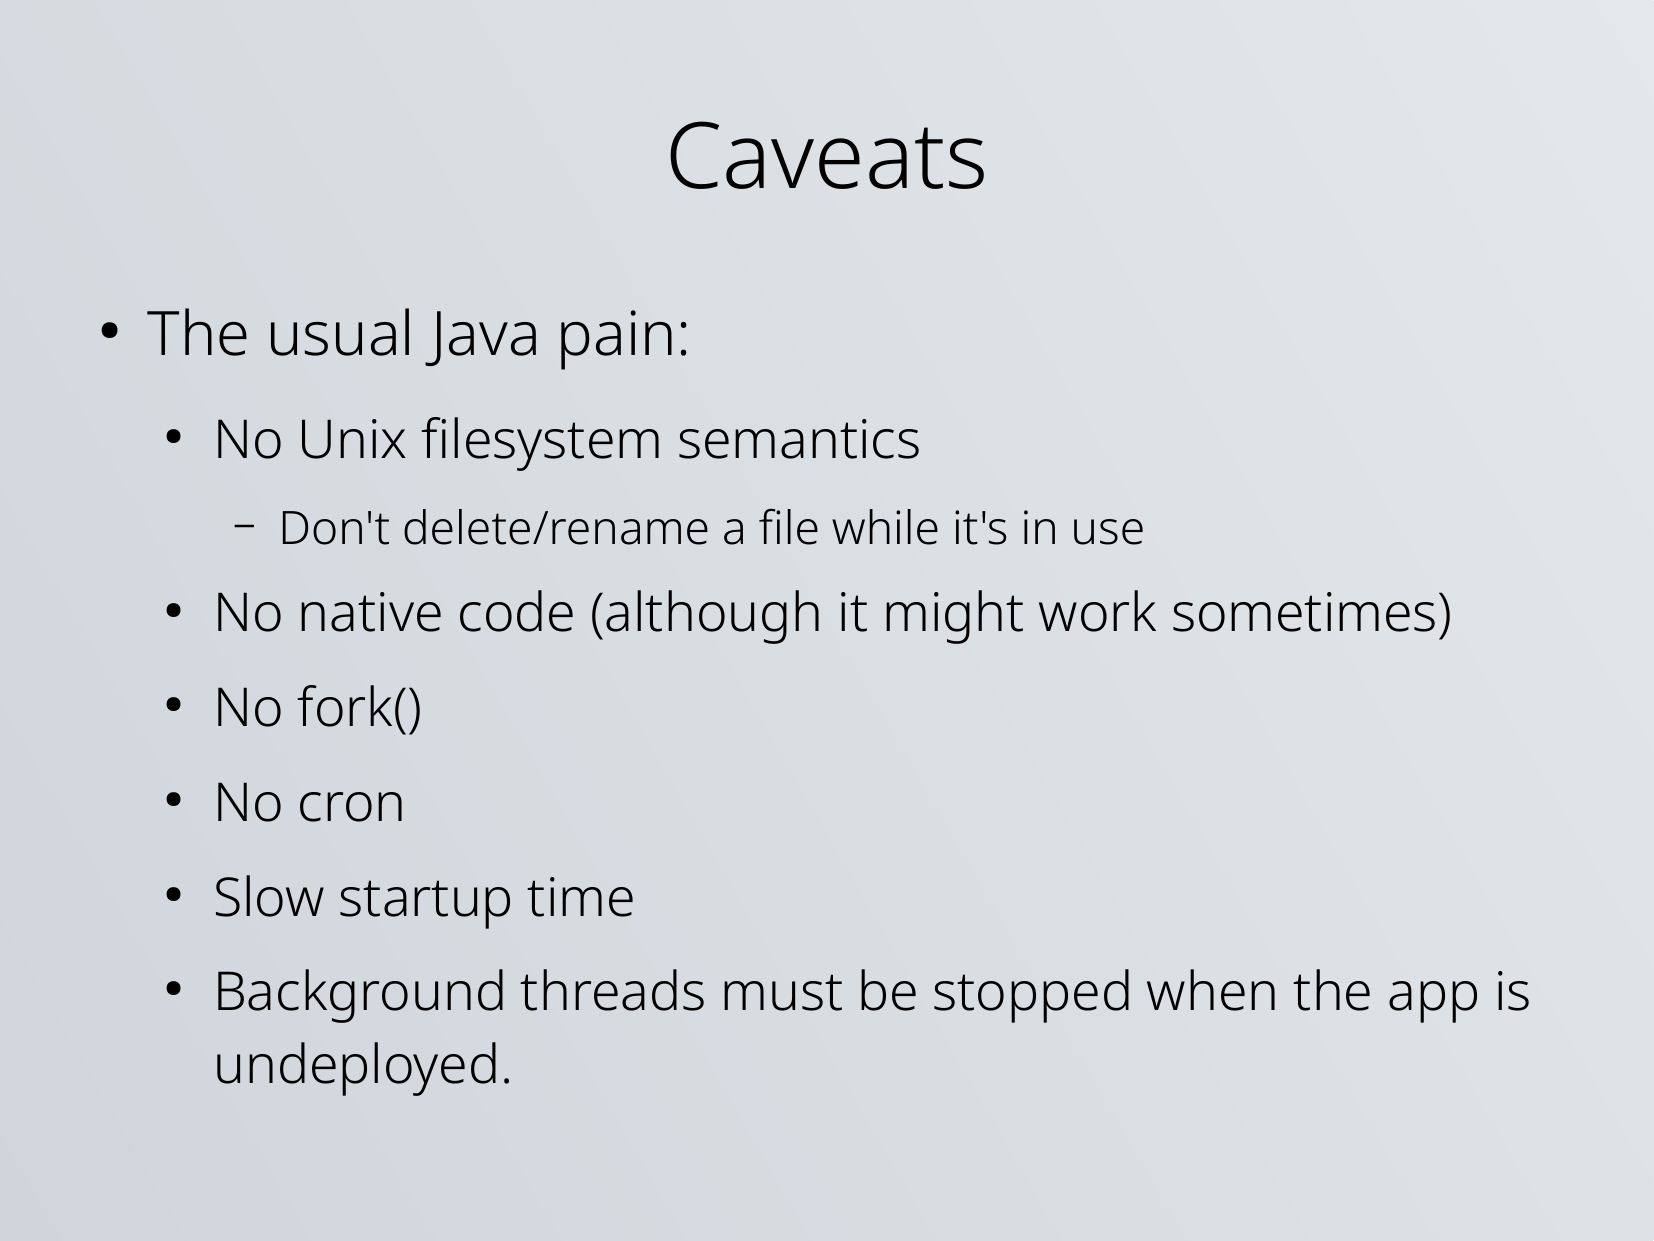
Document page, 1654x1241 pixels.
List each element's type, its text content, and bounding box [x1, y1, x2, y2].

list The usual Java pain: No Unix filesystem semantics Don't delete/rename a file while it's in use No native code (although it might work sometimes) No fork() No cron Slow startup time Background threads must be stopped when the app is undeployed. [82, 290, 1571, 1109]
title Caveats [82, 56, 1571, 250]
